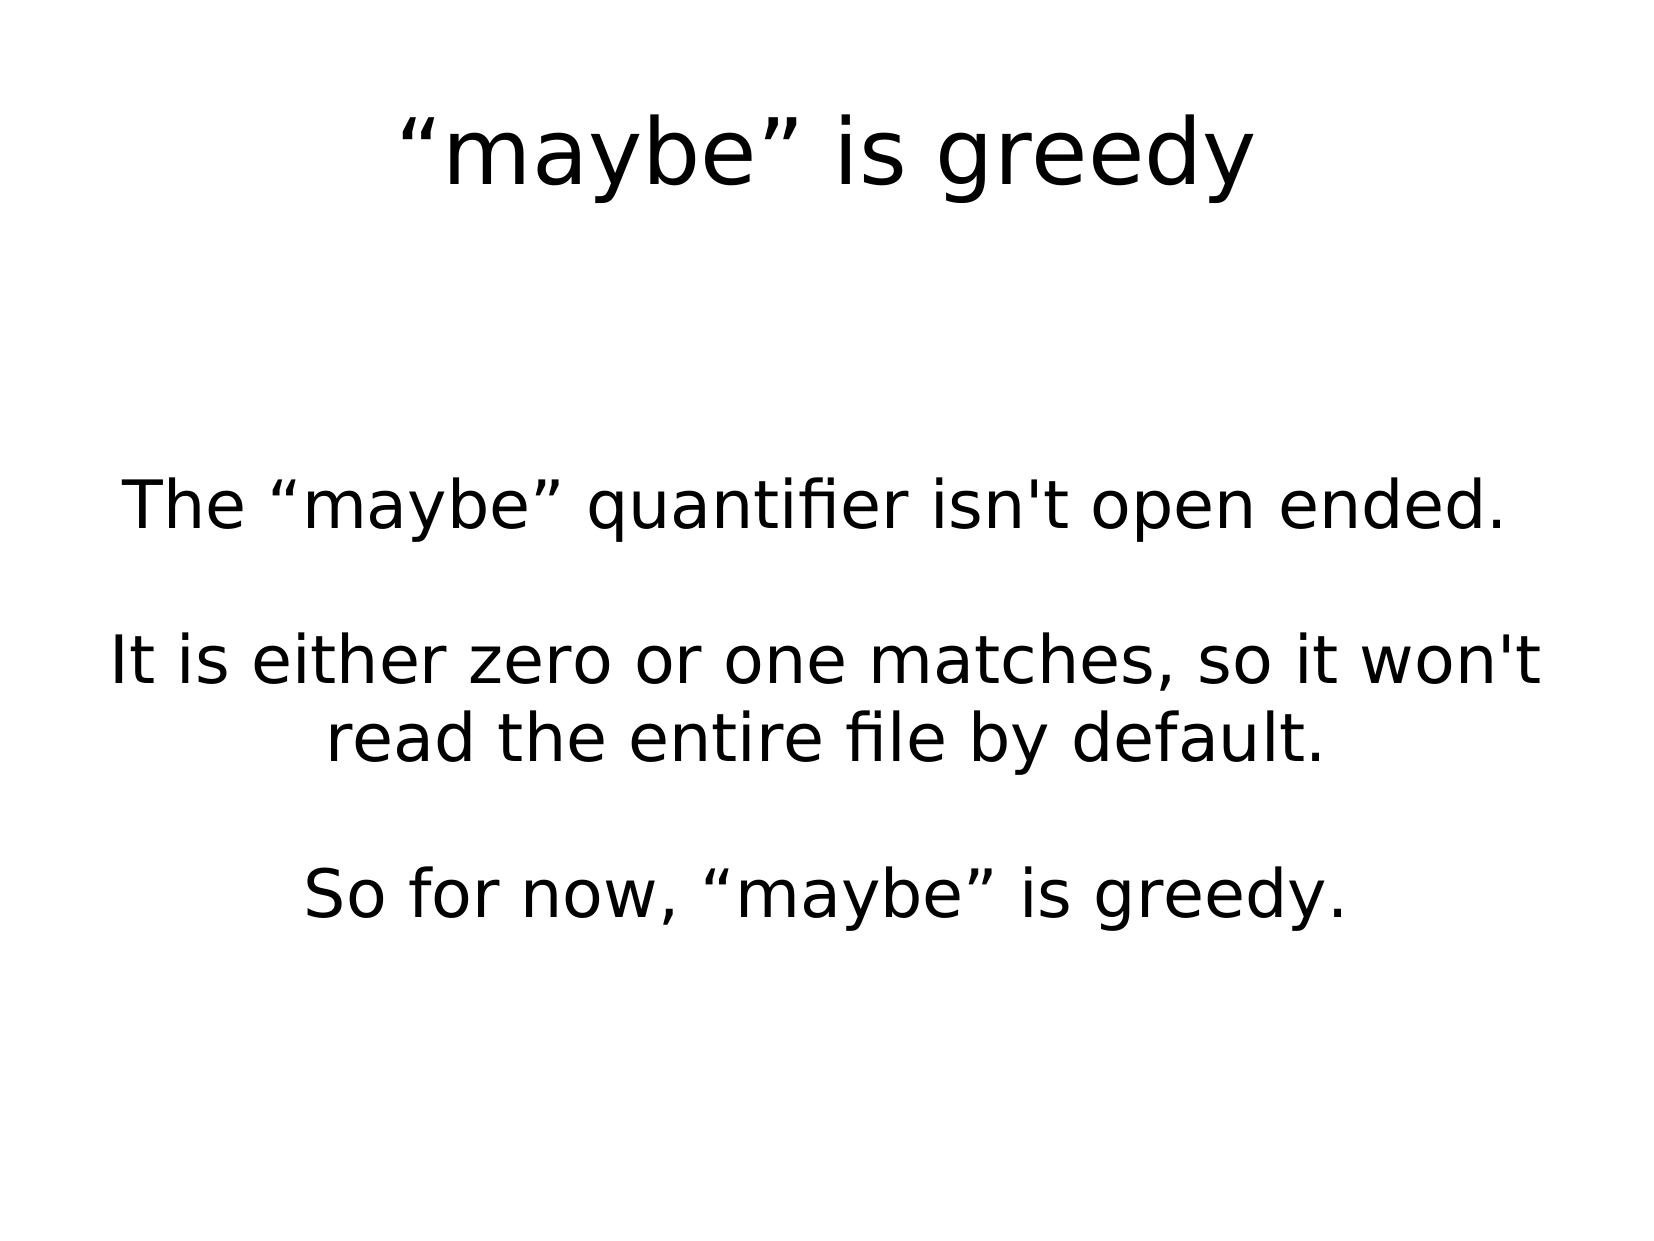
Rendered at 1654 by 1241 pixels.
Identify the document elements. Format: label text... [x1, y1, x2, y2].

subtitle The “maybe” quantifier isn't open ended. It is either zero or one matches, so it won't read the entire file by default. So for now, “maybe” is greedy. [82, 297, 1571, 1102]
title “maybe” is greedy [82, 56, 1571, 250]
